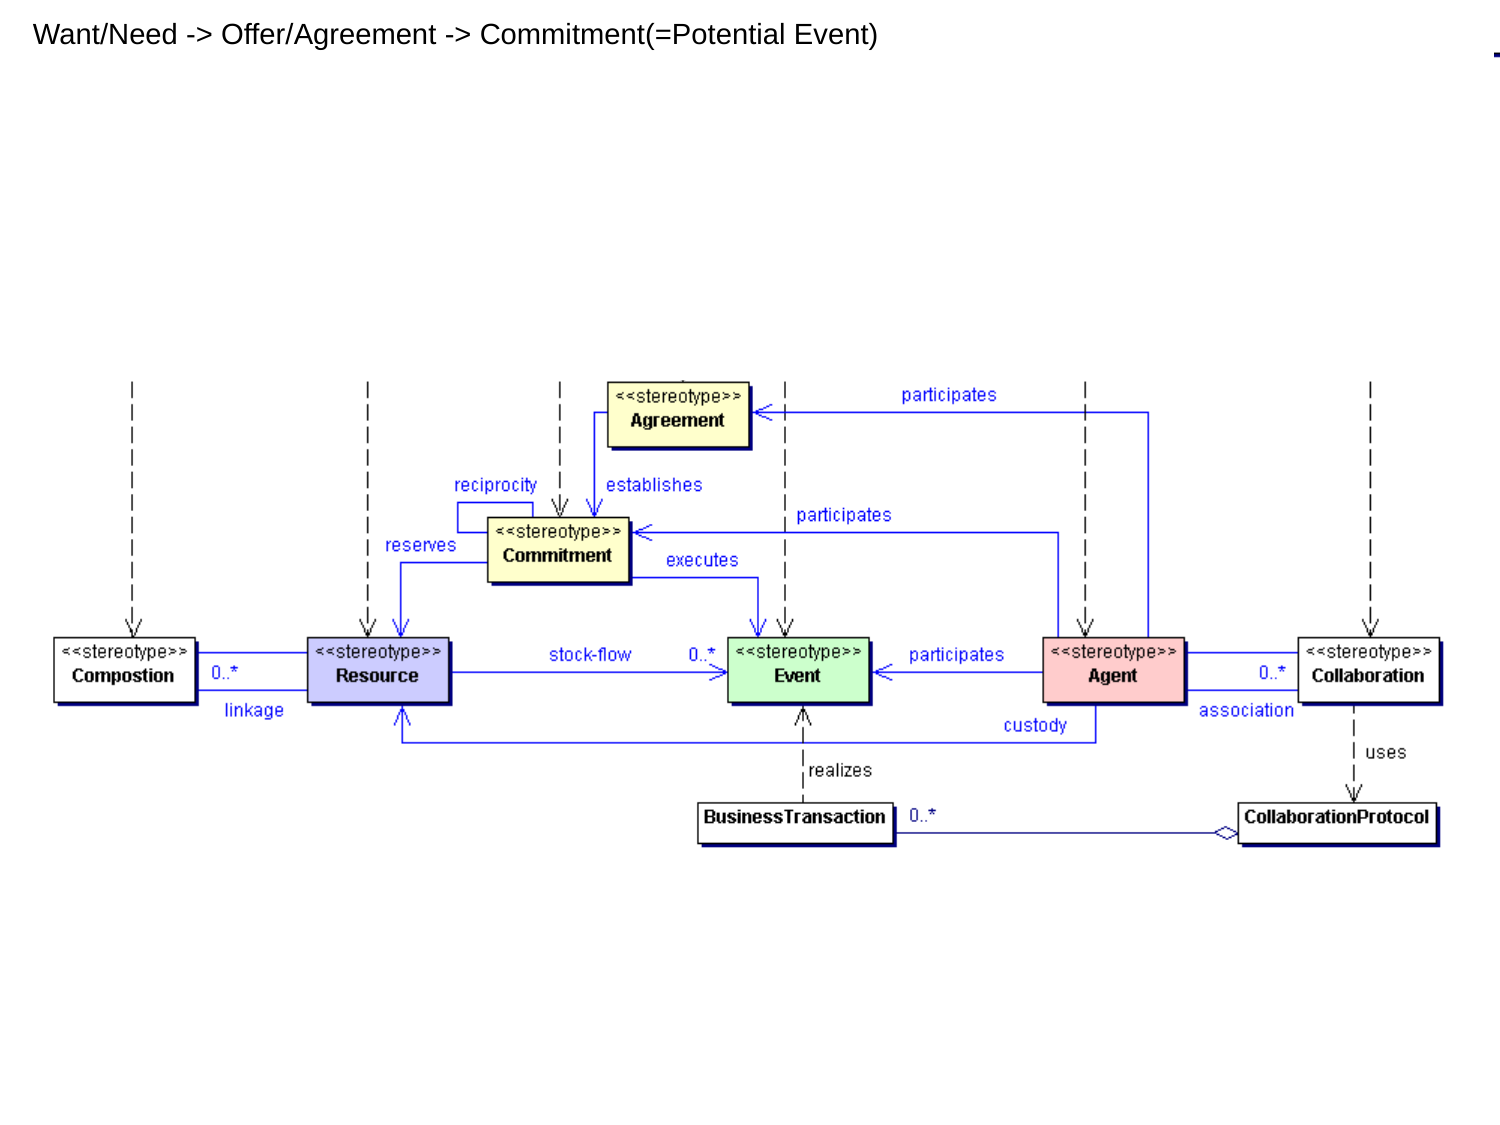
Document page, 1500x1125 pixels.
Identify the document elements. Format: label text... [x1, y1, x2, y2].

text_box Want/Need -> Offer/Agreement -> Commitment(=Potential Event) [18, 0, 1142, 69]
text_box [6, 0, 1500, 864]
